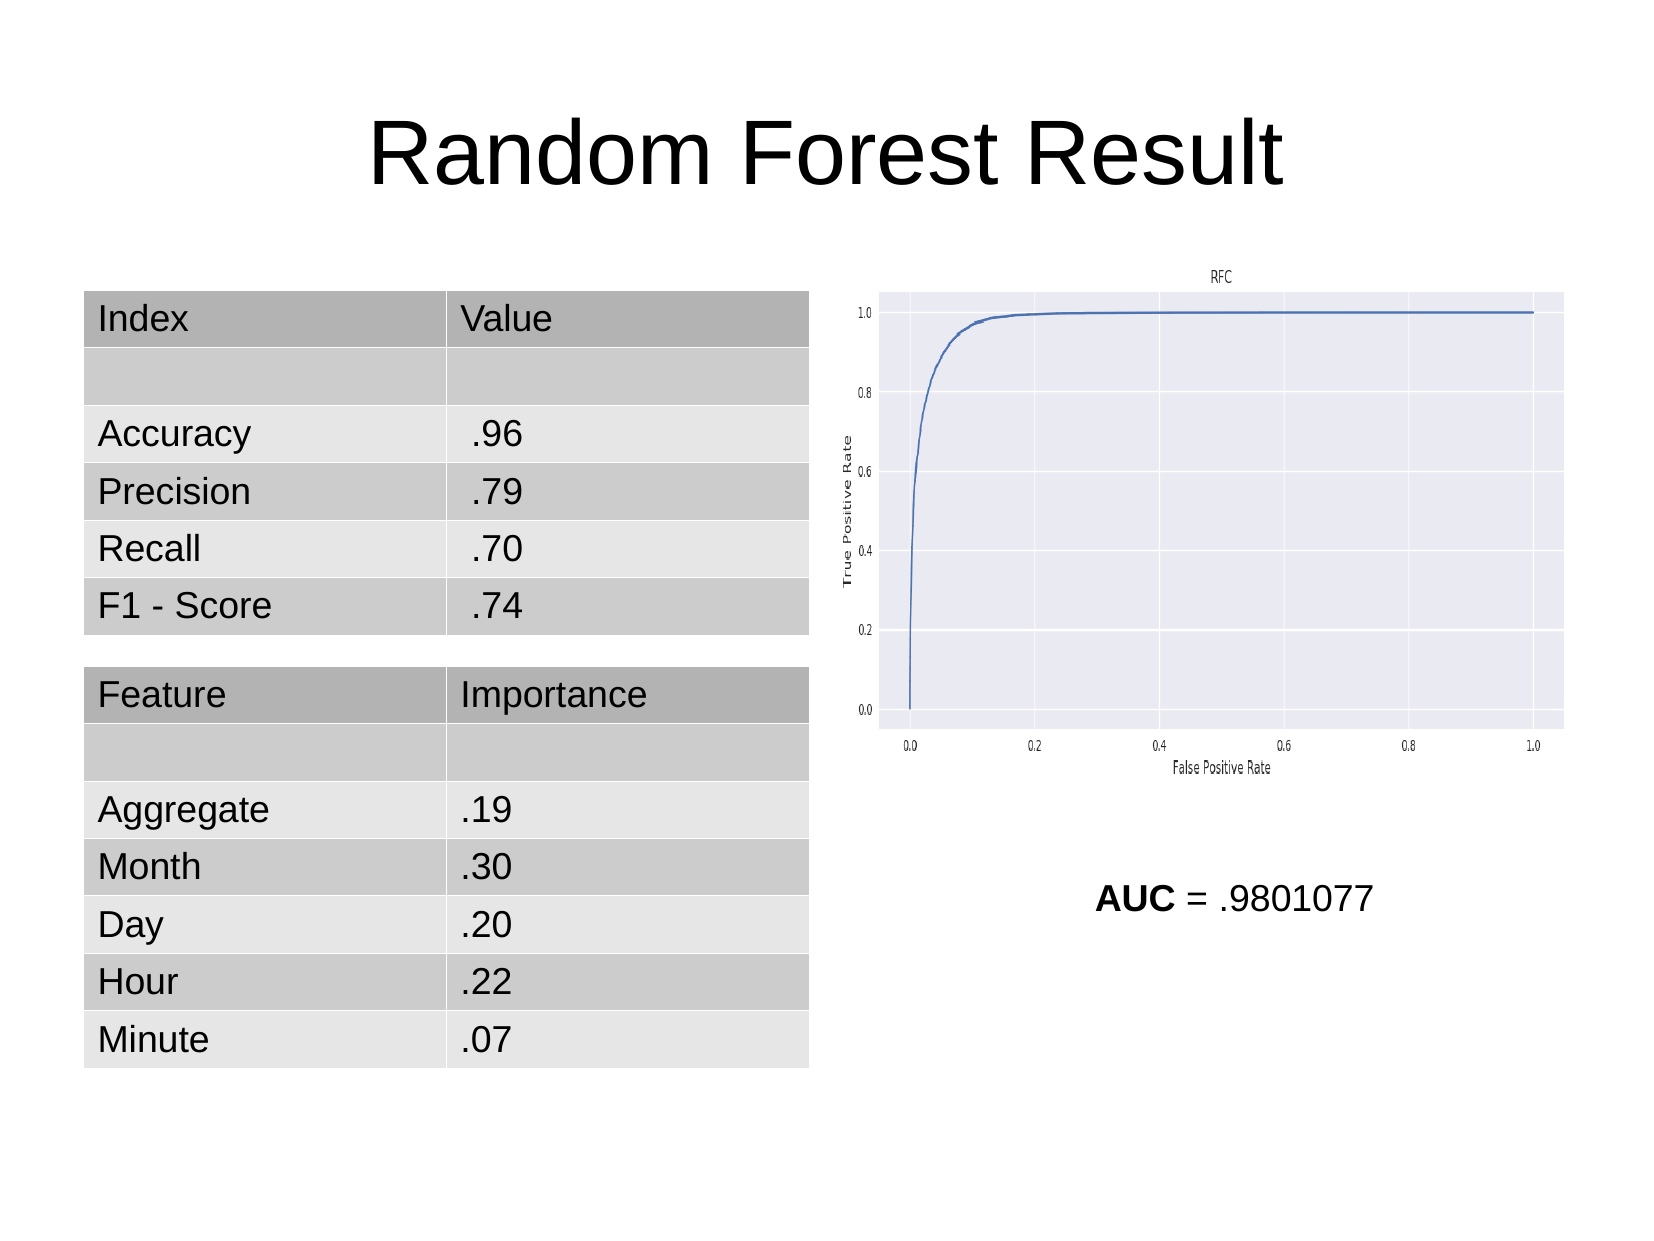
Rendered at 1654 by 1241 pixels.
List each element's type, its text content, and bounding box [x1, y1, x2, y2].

table_cell .74 [447, 578, 809, 635]
text_box AUC = .9801077 [1080, 870, 1396, 927]
table_cell .20 [447, 896, 809, 953]
table_cell Month [84, 839, 446, 895]
title Random Forest Result [82, 49, 1571, 257]
table_cell .07 [447, 1011, 809, 1068]
table_cell Precision [84, 463, 446, 520]
table_cell Day [84, 896, 446, 953]
table_header Index [84, 291, 446, 347]
table_cell Recall [84, 521, 446, 577]
table_cell .22 [447, 954, 809, 1010]
table_cell F1 - Score [84, 578, 446, 635]
table_header Importance [447, 667, 809, 723]
table_cell .96 [447, 406, 809, 462]
table_header Value [447, 291, 809, 347]
table_cell Aggregate [84, 782, 446, 838]
table_cell [447, 724, 809, 781]
table_header Feature [84, 667, 446, 723]
table_cell [84, 724, 446, 781]
table_cell [447, 348, 809, 405]
table_cell Minute [84, 1011, 446, 1068]
table_cell [84, 348, 446, 405]
table_cell .30 [447, 839, 809, 895]
table_cell .70 [447, 521, 809, 577]
picture [831, 251, 1576, 797]
table_cell Accuracy [84, 406, 446, 462]
table_cell .19 [447, 782, 809, 838]
table_cell Hour [84, 954, 446, 1010]
table_cell .79 [447, 463, 809, 520]
